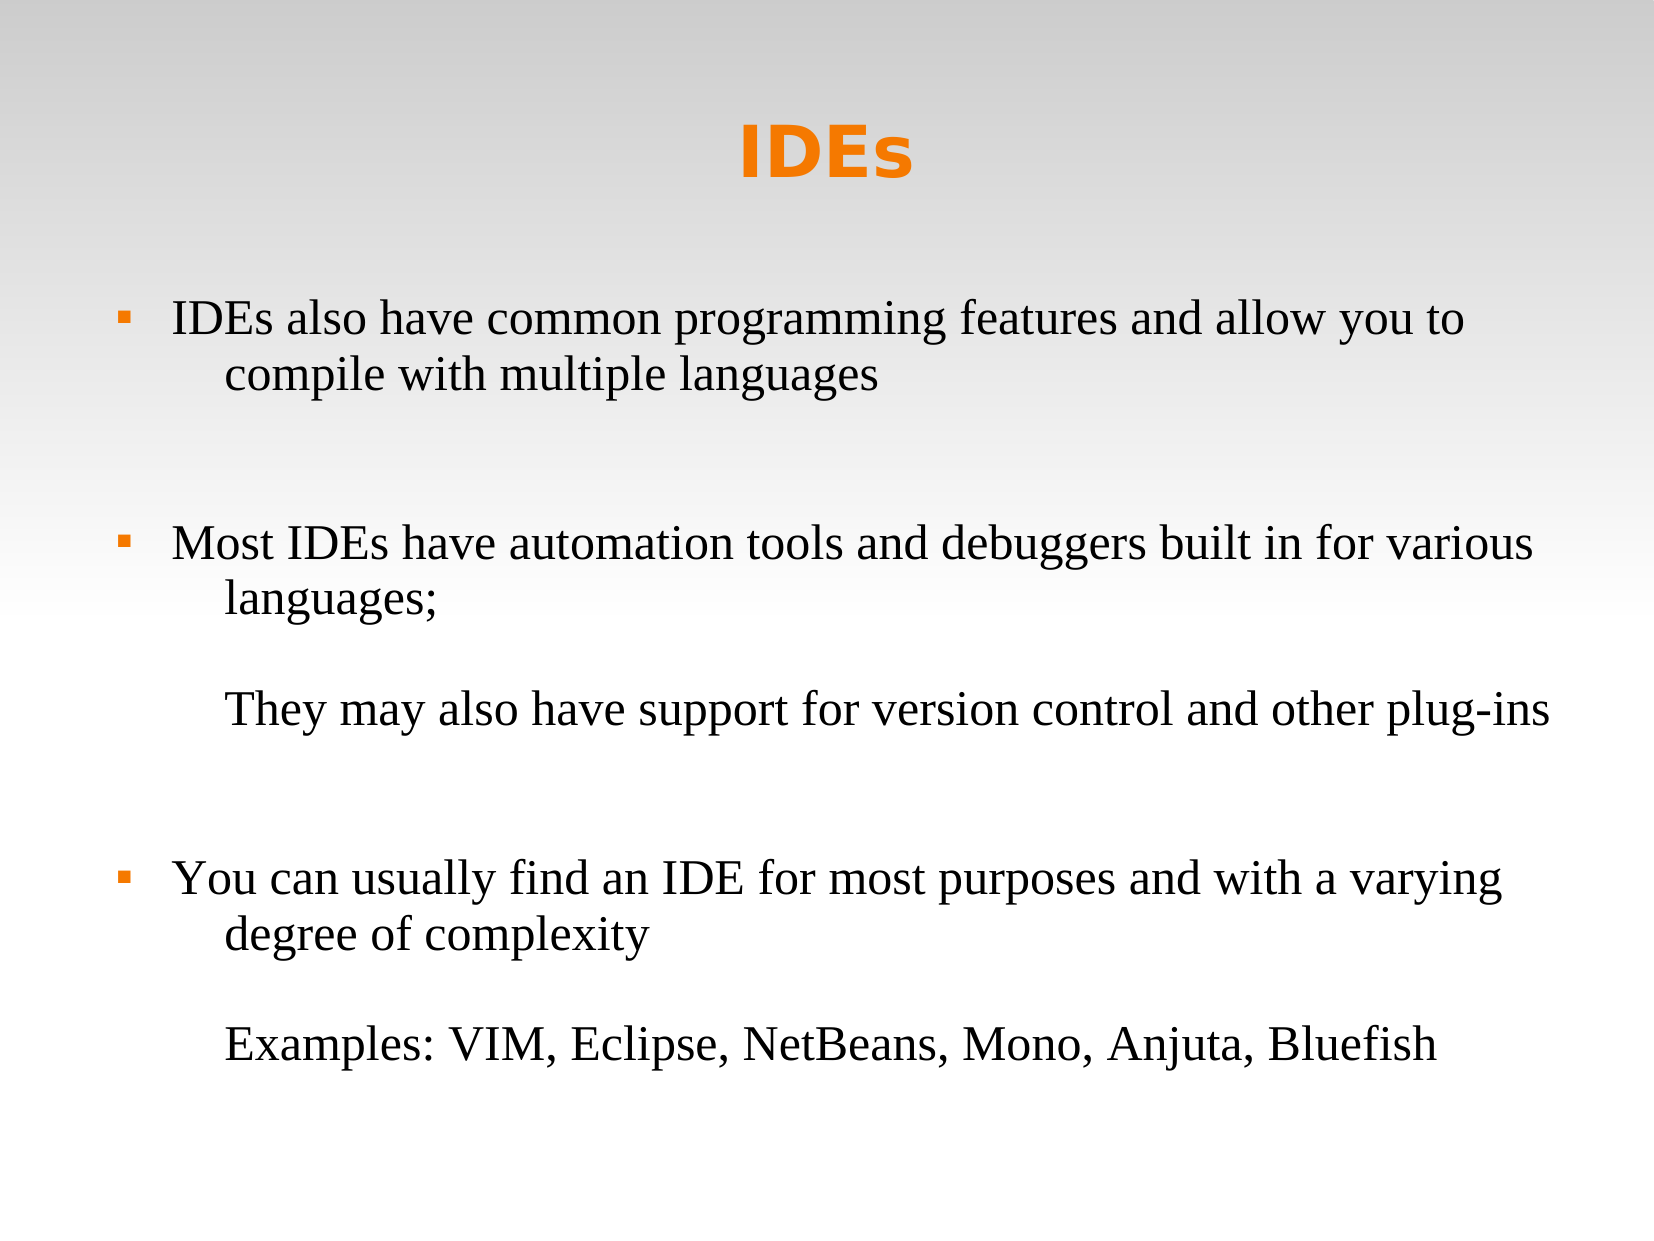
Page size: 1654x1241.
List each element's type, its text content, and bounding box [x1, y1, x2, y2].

title IDEs [82, 49, 1571, 257]
list IDEs also have common programming features and allow you to compile with multiple languages Most IDEs have automation tools and debuggers built in for various languages; They may also have support for version control and other plug-ins You can usually find an IDE for most purposes and with a varying degree of complexity Examples: VIM, Eclipse, NetBeans, Mono, Anjuta, Bluefish [82, 290, 1571, 1135]
